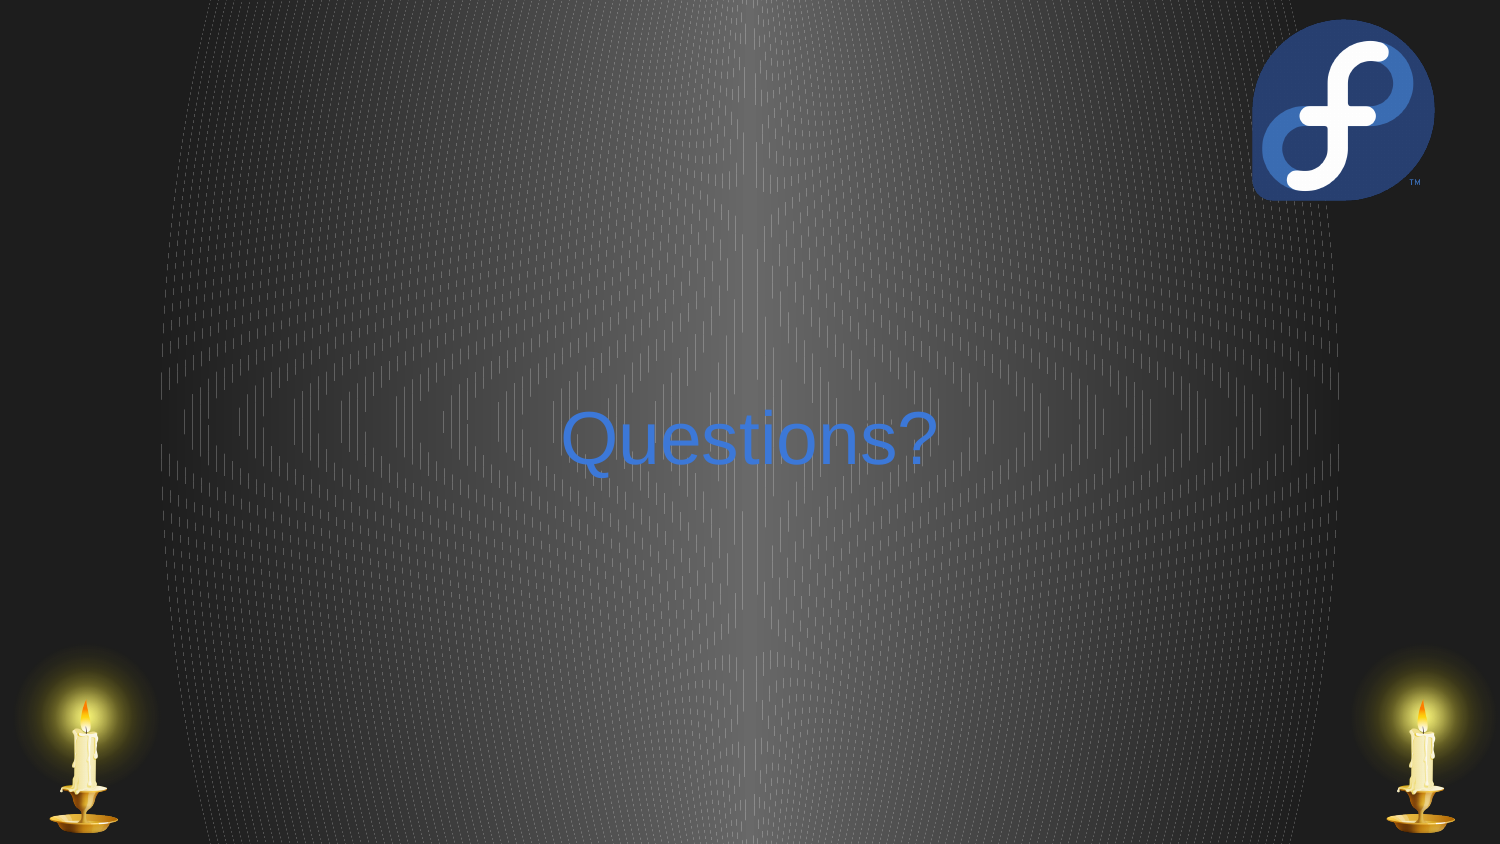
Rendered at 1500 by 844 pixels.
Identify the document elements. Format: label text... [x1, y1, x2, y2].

picture [1347, 640, 1500, 835]
picture [1252, 19, 1435, 201]
picture [10, 640, 163, 835]
title Questions? [149, 374, 1351, 469]
